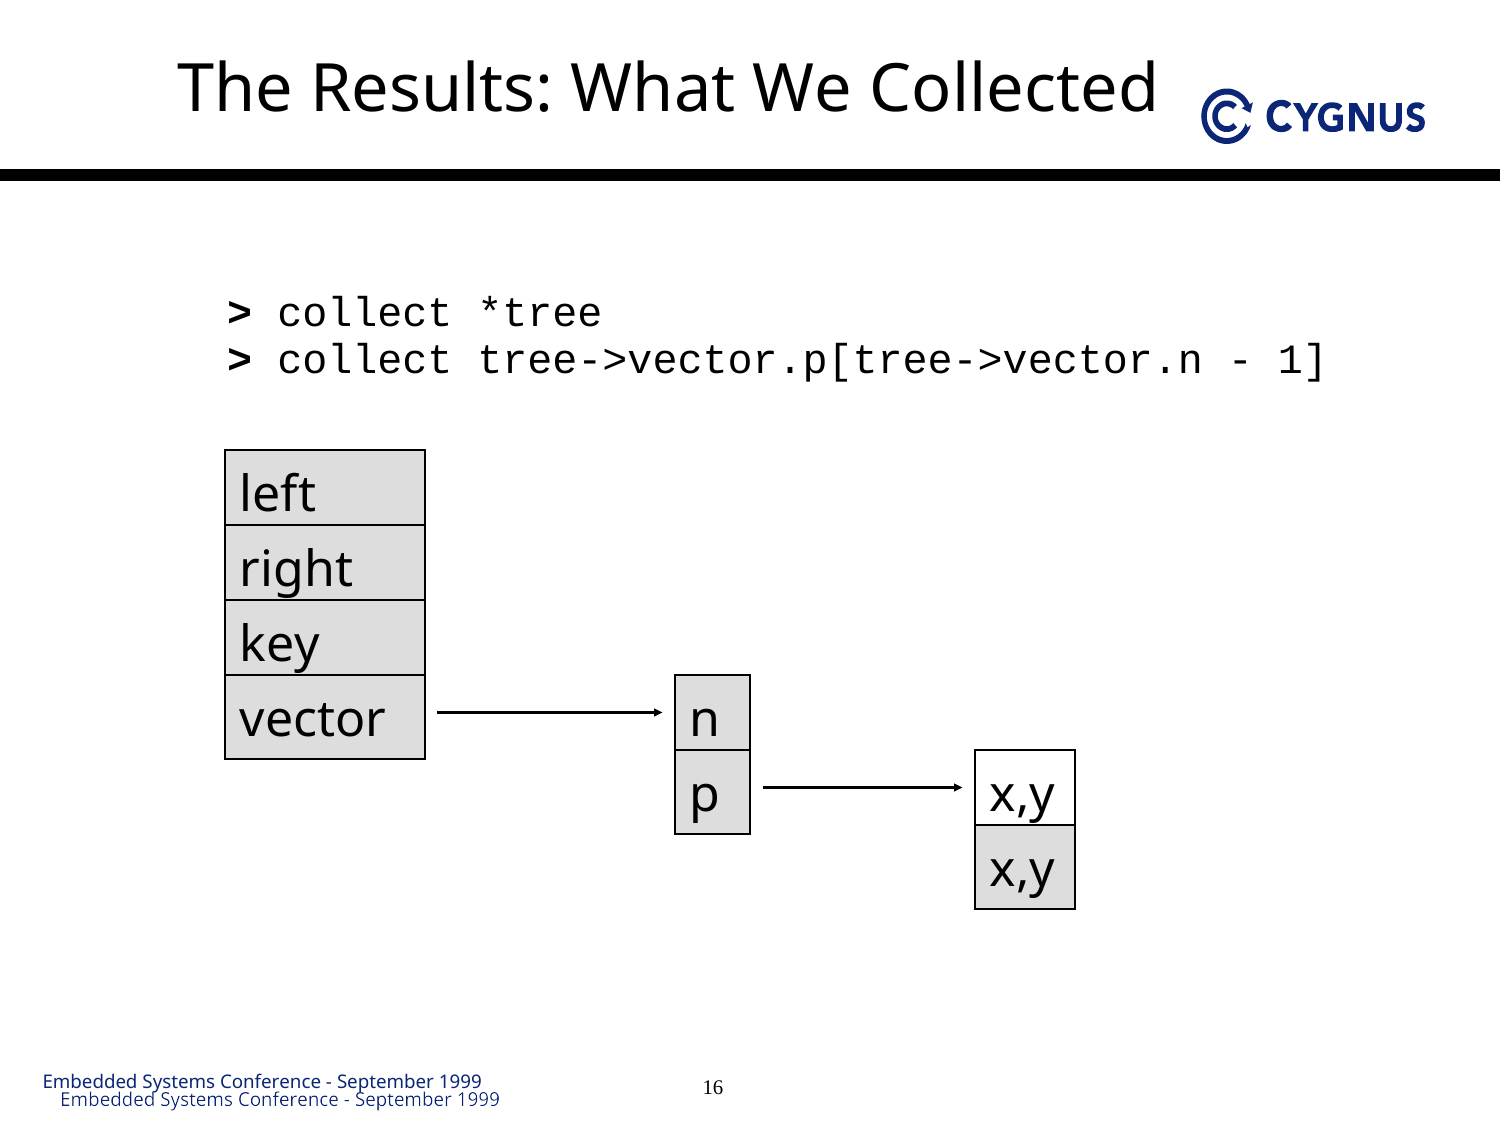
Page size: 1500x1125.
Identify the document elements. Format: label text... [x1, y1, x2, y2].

text_box vector [224, 674, 426, 759]
text_box left [224, 449, 426, 524]
text_box x,y [974, 824, 1075, 909]
text_box The Results: What We Collected [162, 32, 1176, 140]
text_box n [675, 674, 751, 749]
text_box > collect *tree > collect tree->vector.p[tree->vector.n - 1] [212, 283, 1343, 442]
text_box p [675, 749, 751, 834]
text_box key [224, 599, 426, 674]
text_box right [224, 524, 426, 599]
text_box x,y [974, 749, 1075, 824]
